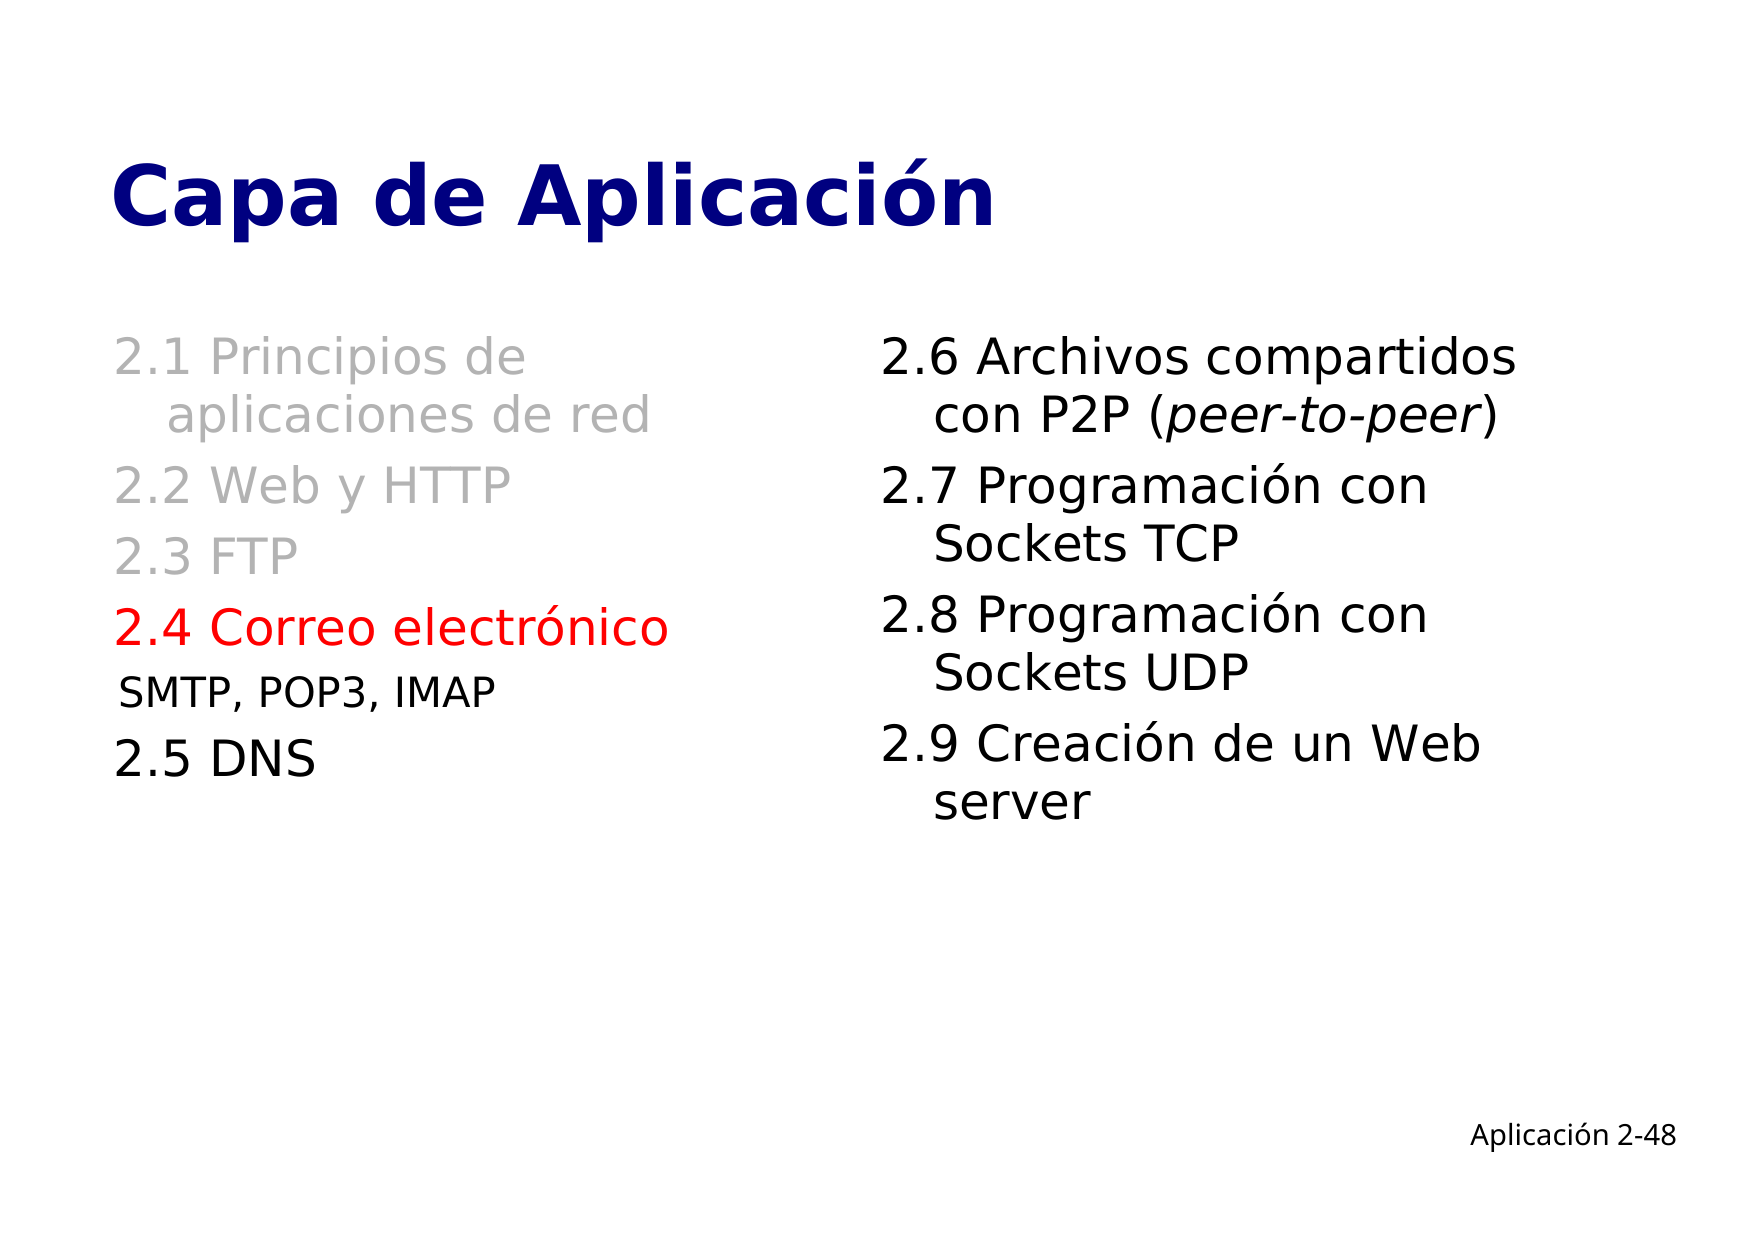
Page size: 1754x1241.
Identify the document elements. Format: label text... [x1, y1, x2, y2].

list 2.1 Principios de aplicaciones de red 2.2 Web y HTTP 2.3 FTP 2.4 Correo electrónico SMTP, POP3, IMAP 2.5 DNS [95, 320, 1671, 1125]
list 2.6 Archivos compartidos con P2P (peer-to-peer) 2.7 Programación con Sockets TCP 2.8 Programación con Sockets UDP 2.9 Creación de un Web server [862, 320, 1589, 1083]
title Capa de Aplicación [95, 88, 1671, 305]
